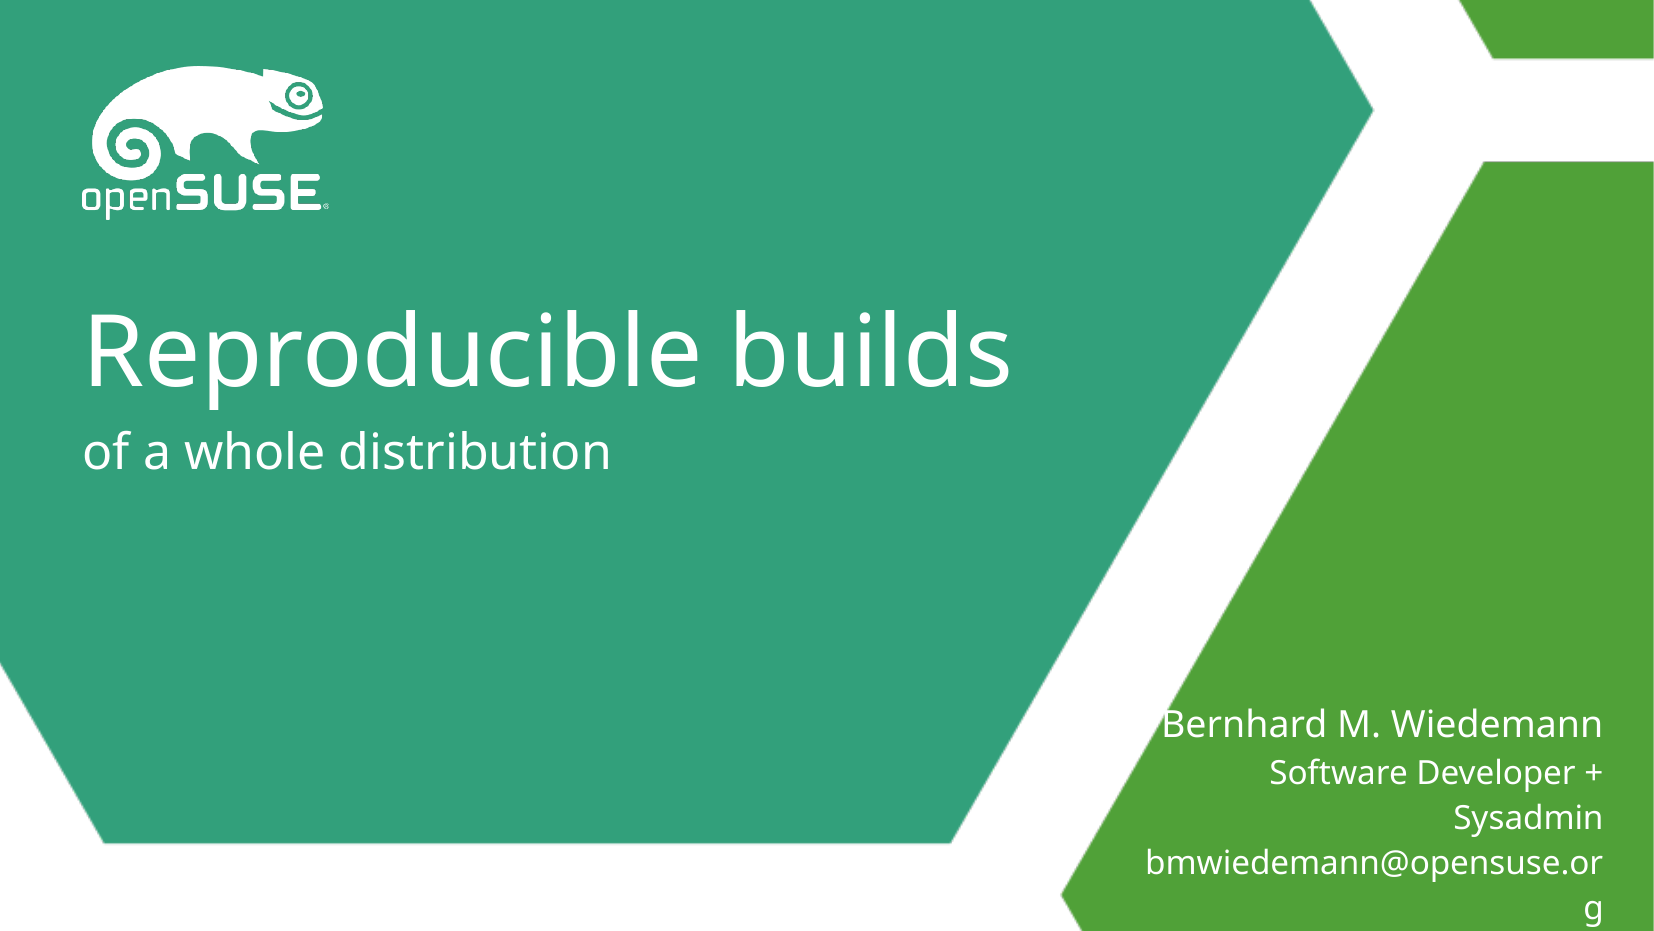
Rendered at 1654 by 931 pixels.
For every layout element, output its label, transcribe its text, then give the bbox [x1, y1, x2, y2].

subtitle Bernhard M. Wiedemann Software Developer + Sysadmin bmwiedemann@opensuse.org [1142, 673, 1604, 931]
picture [0, 0, 1654, 931]
title Reproducible builds of a whole distribution [82, 219, 1218, 545]
